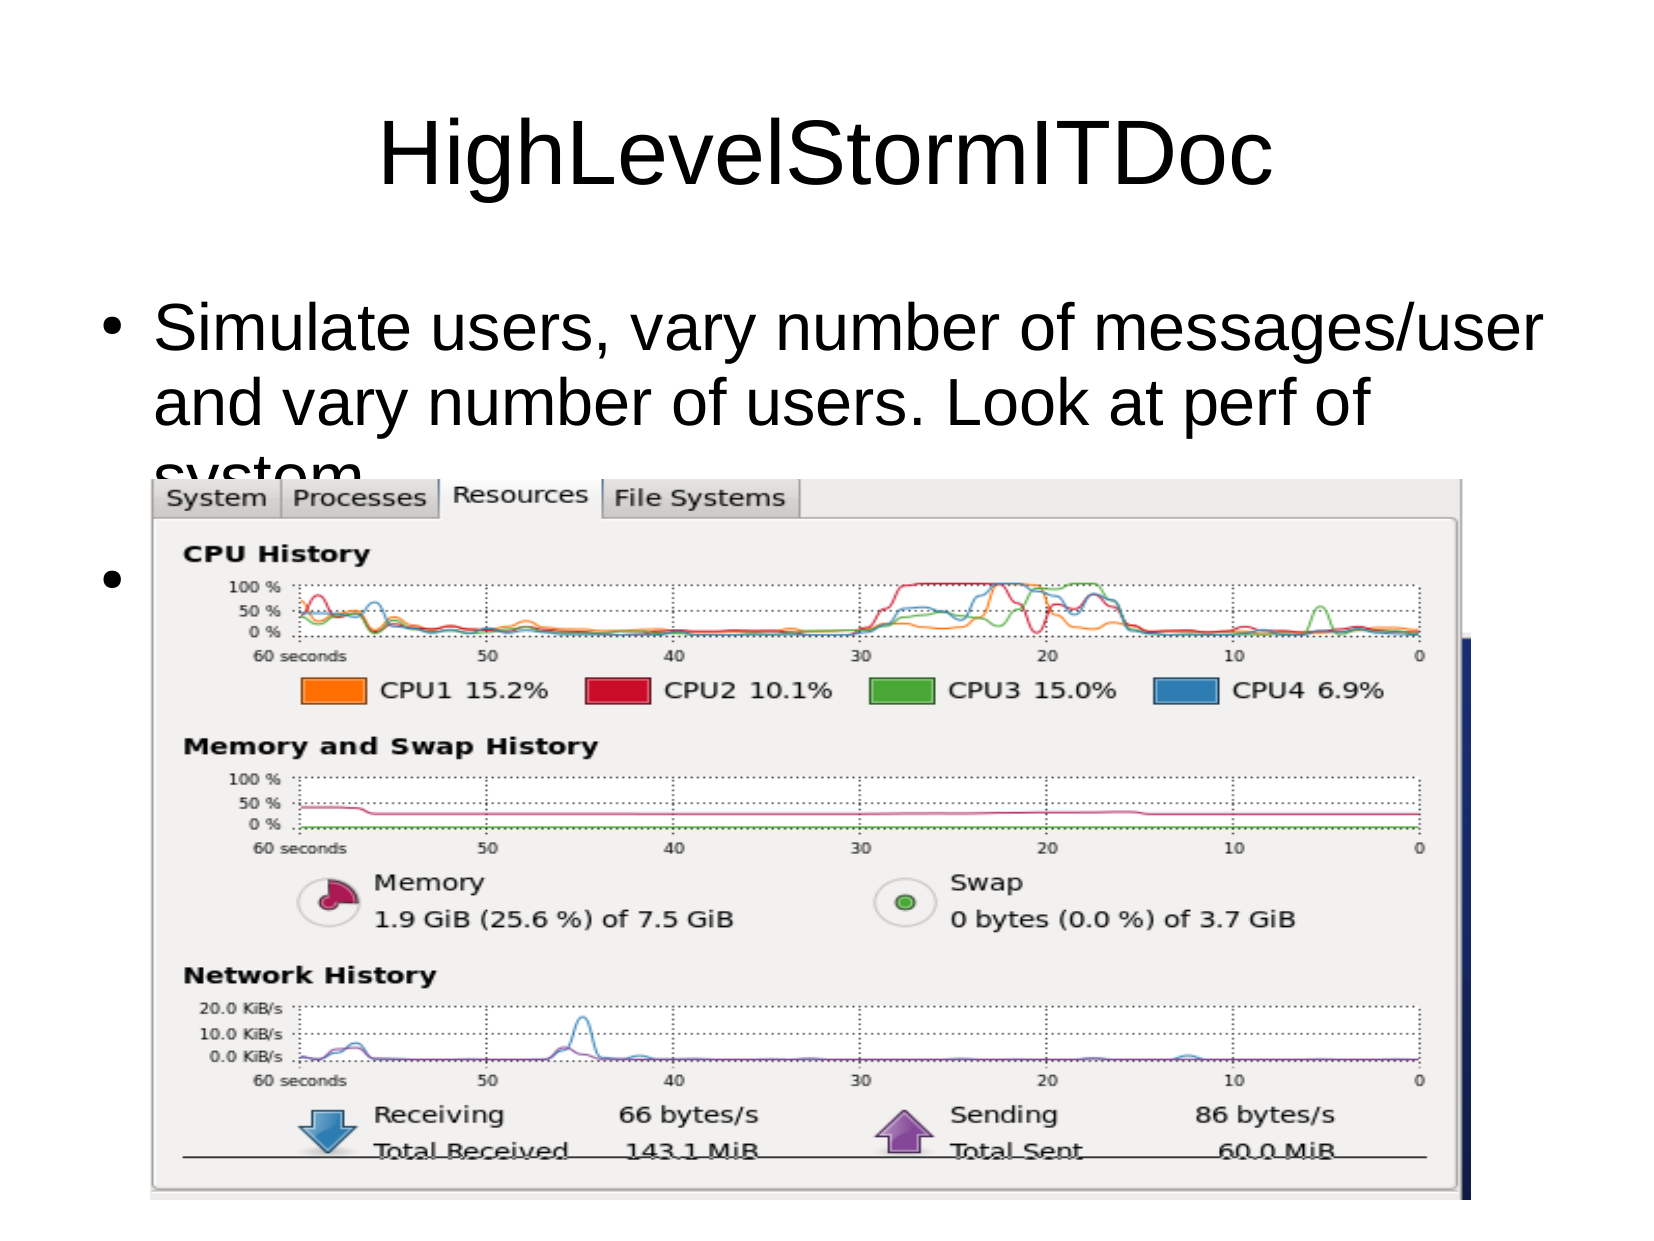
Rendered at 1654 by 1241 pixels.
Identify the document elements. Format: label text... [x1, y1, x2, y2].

list Simulate users, vary number of messages/user and vary number of users. Look at perf of system [82, 290, 1571, 1010]
title HighLevelStormITDoc [82, 49, 1571, 257]
picture [150, 479, 1471, 1201]
